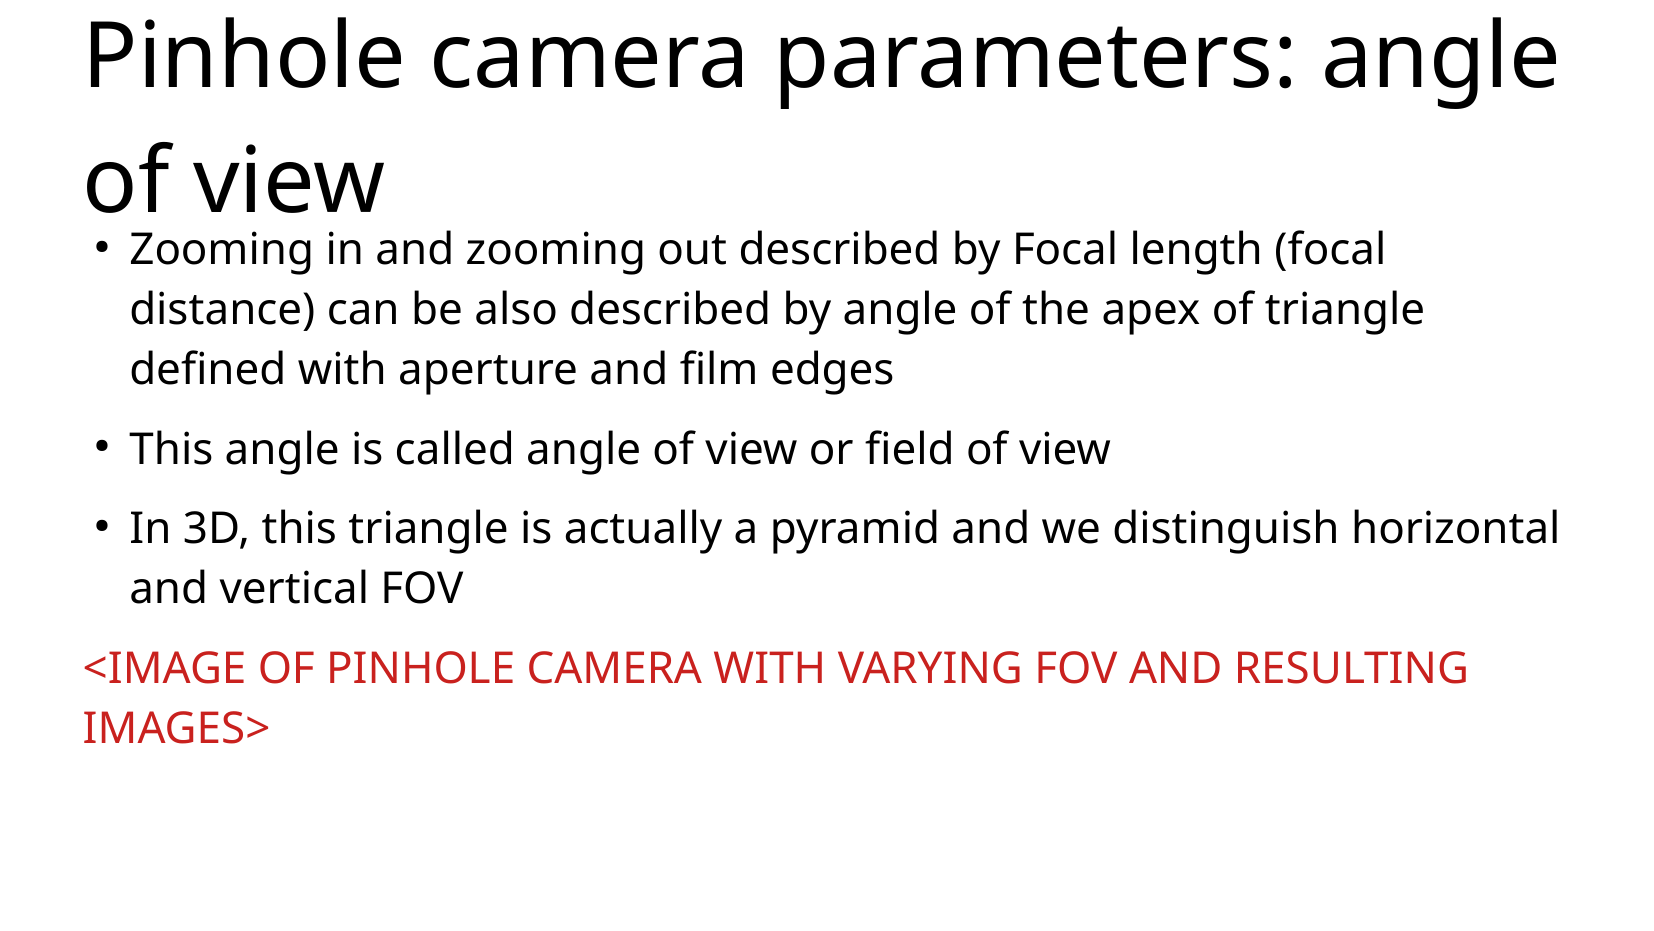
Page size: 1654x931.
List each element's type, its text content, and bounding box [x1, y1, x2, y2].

list Zooming in and zooming out described by Focal length (focal distance) can be also described by angle of the apex of triangle defined with aperture and film edges This angle is called angle of view or field of view In 3D, this triangle is actually a pyramid and we distinguish horizontal and vertical FOV <IMAGE OF PINHOLE CAMERA WITH VARYING FOV AND RESULTING IMAGES> [82, 217, 1571, 758]
title Pinhole camera parameters: angle of view [82, 7, 1571, 217]
